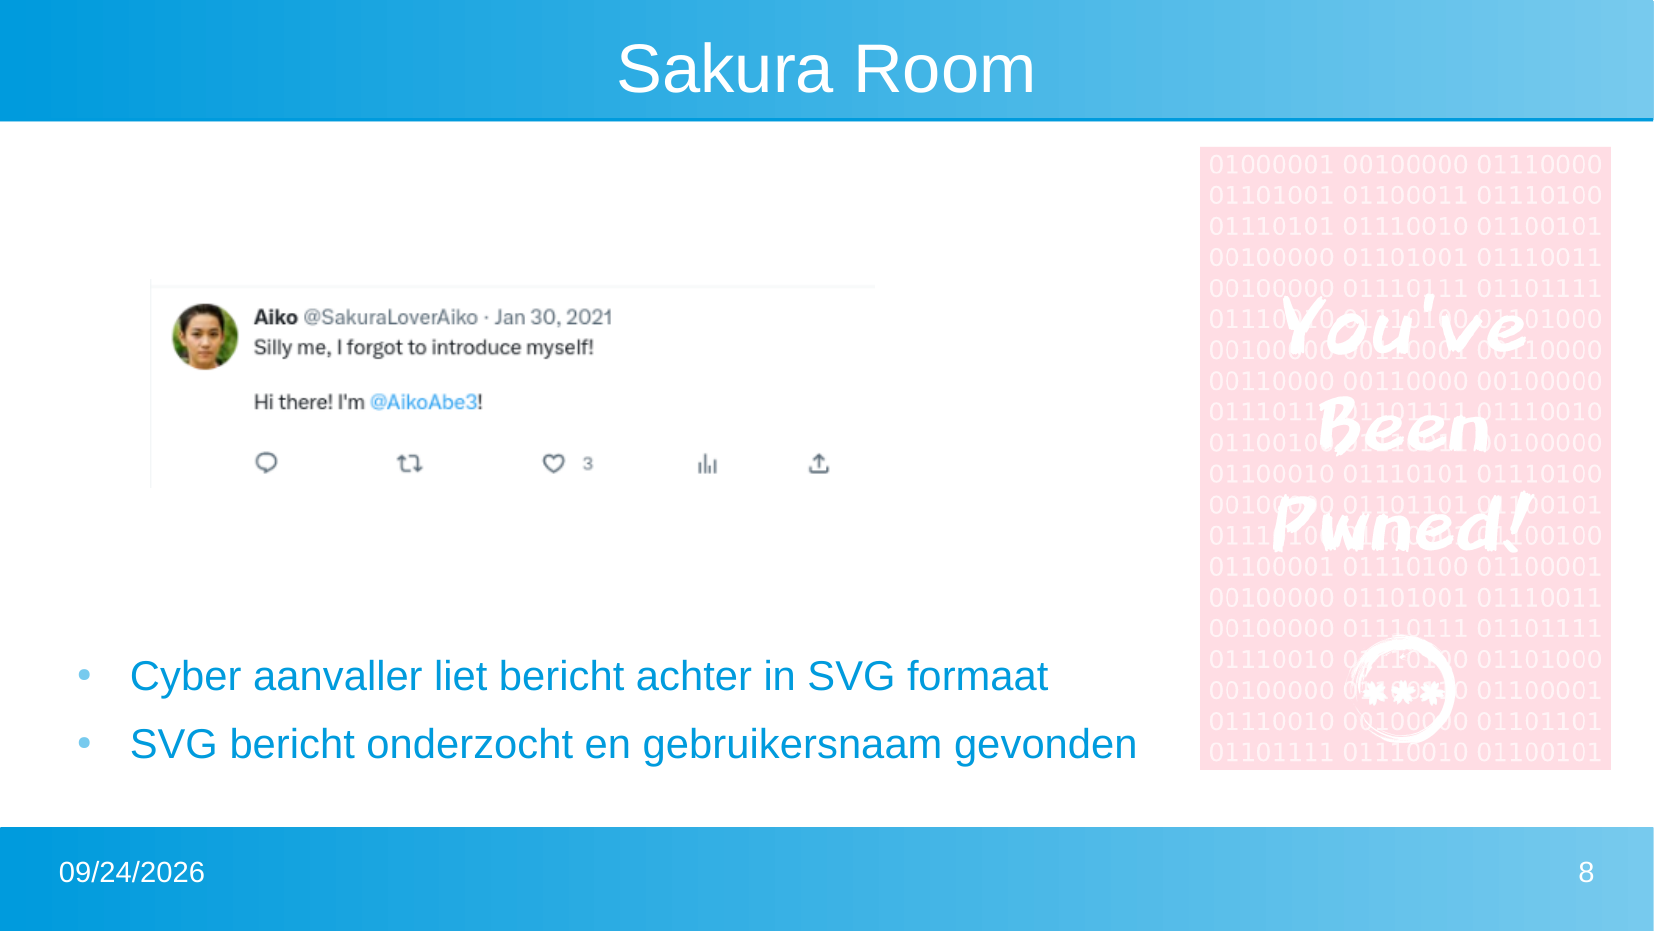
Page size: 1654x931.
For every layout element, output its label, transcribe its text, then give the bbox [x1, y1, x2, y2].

picture [150, 279, 875, 488]
picture [1200, 146, 1611, 770]
title Sakura Room [59, 29, 1595, 108]
list Cyber aanvaller liet bericht achter in SVG formaat SVG bericht onderzocht en gebruikersnaam gevonden [59, 177, 1200, 768]
